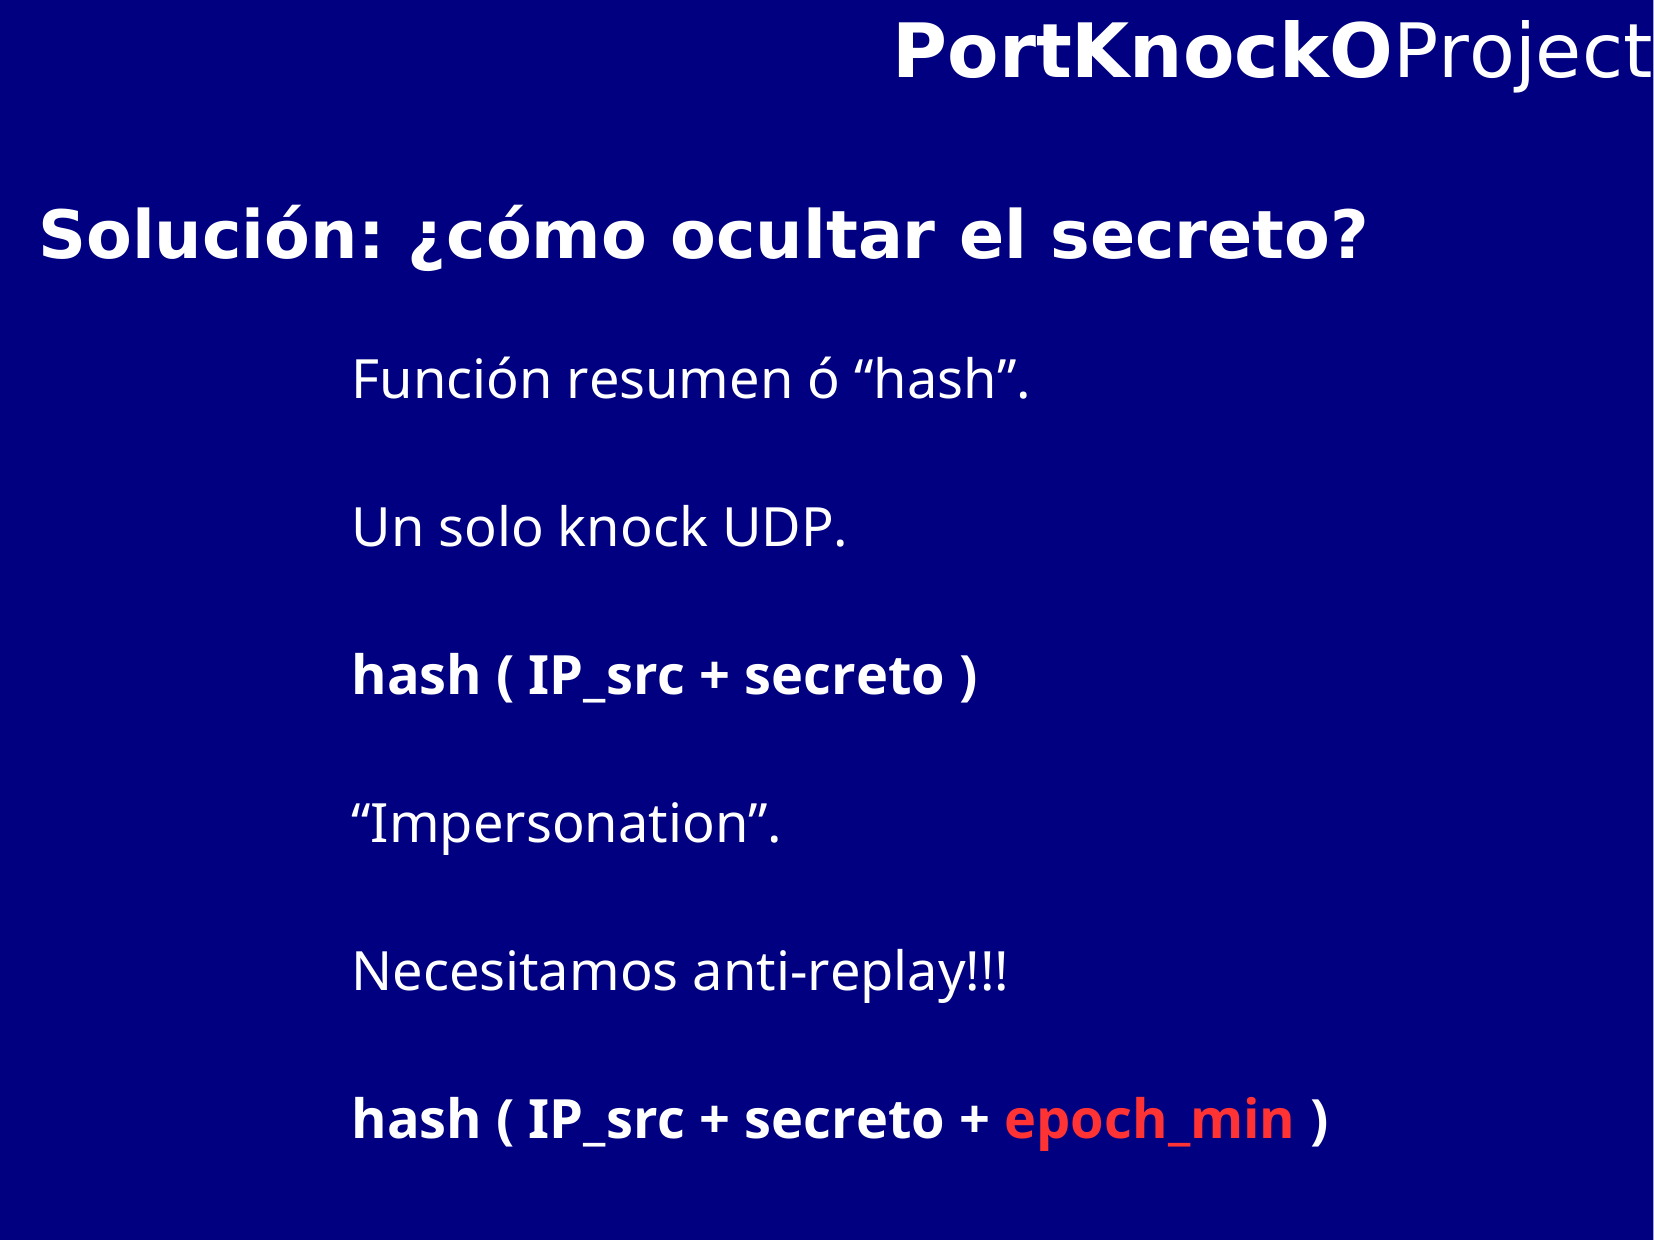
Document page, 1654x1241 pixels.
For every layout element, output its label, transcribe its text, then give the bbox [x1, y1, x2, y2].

text_box PortKnockOProject [878, 0, 1654, 103]
text_box Función resumen ó “hash”. Un solo knock UDP. hash ( IP_src + secreto ) “Impersonation”. Necesitamos anti-replay!!! hash ( IP_src + secreto + epoch_min ) "Un knock por IP por minuto". [301, 332, 1601, 1204]
text_box Solución: ¿cómo ocultar el secreto? [23, 188, 1589, 282]
